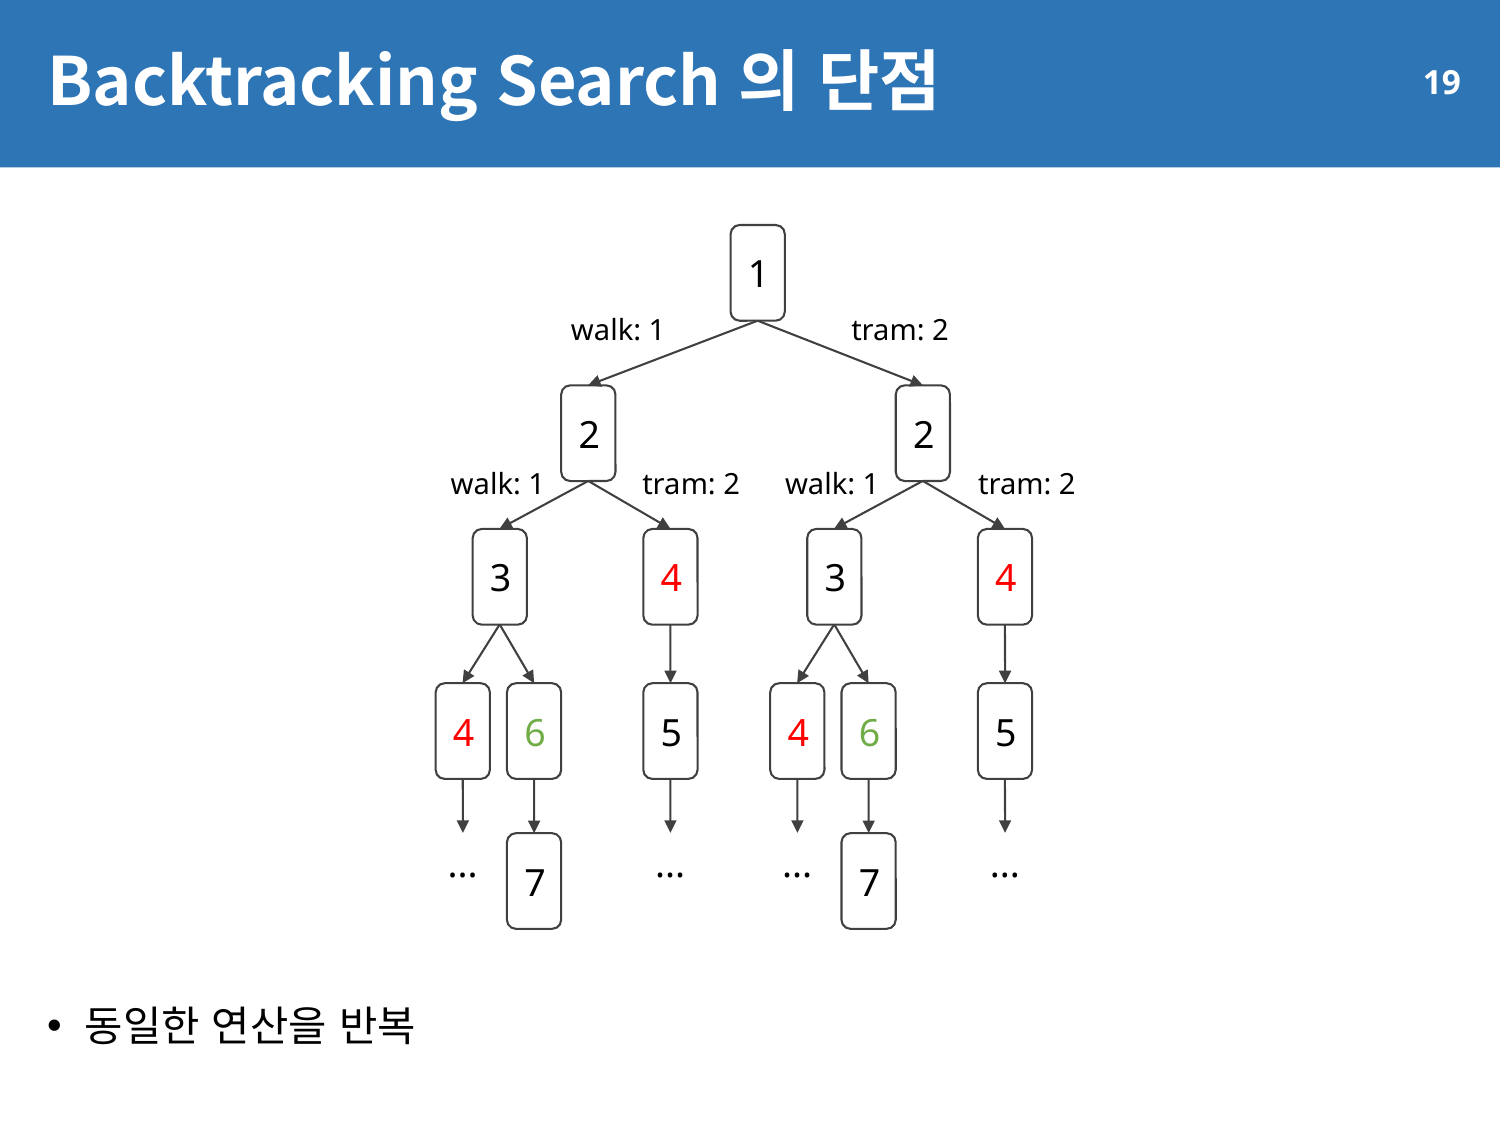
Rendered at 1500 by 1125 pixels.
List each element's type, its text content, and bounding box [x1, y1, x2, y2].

text_box 7 [841, 833, 896, 929]
text_box 3 [807, 528, 862, 625]
text_box 4 [435, 683, 490, 779]
text_box tram: 2 [836, 303, 964, 354]
text_box 6 [506, 683, 562, 779]
text_box walk: 1 [435, 457, 561, 508]
title Backtracking Search의 단점 [32, 20, 1476, 148]
text_box 6 [841, 683, 896, 779]
text_box ... [767, 832, 828, 893]
text_box 7 [506, 833, 562, 929]
text_box 4 [977, 528, 1033, 625]
text_box ... [640, 832, 701, 893]
text_box ... [975, 832, 1035, 893]
text_box 4 [770, 683, 825, 779]
text_box tram: 2 [627, 457, 755, 508]
text_box tram: 2 [963, 457, 1091, 508]
text_box 4 [643, 528, 698, 625]
text_box 2 [561, 385, 616, 482]
text_box walk: 1 [770, 457, 895, 508]
slide_number <number> [1273, 53, 1476, 114]
text_box walk: 1 [556, 303, 681, 354]
text_box 5 [643, 683, 698, 779]
text_box 2 [895, 385, 951, 482]
list 동일한 연산을 반복 [32, 982, 1476, 1100]
text_box ... [432, 832, 493, 893]
text_box 3 [472, 528, 527, 625]
text_box 5 [977, 683, 1033, 779]
text_box 1 [730, 224, 785, 321]
